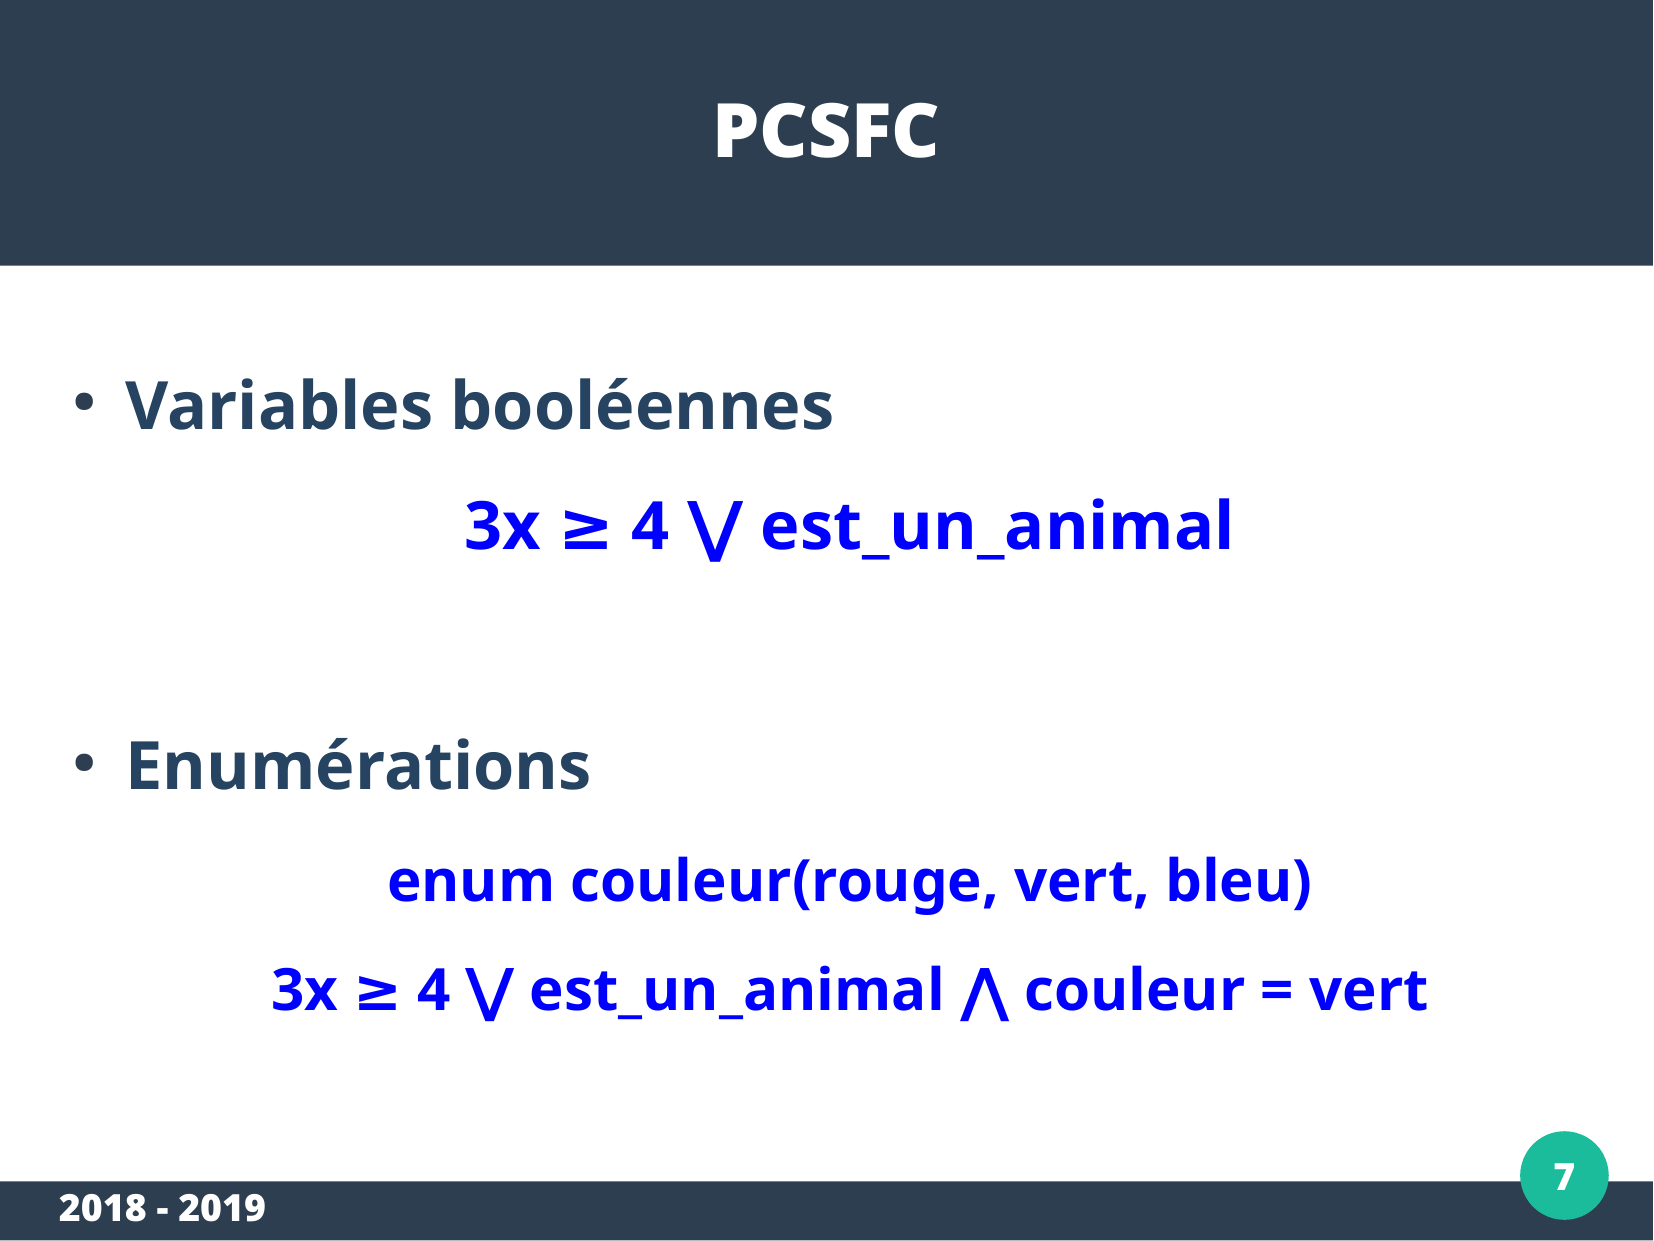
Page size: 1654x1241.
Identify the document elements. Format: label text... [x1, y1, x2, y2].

list Variables booléennes 3x ≥ 4 ⋁ est_un_animal Enumérations enum couleur(rouge, vert, bleu) 3x ≥ 4 ⋁ est_un_animal ⋀ couleur = vert [54, 358, 1575, 1096]
title PCSFC [58, 49, 1594, 207]
